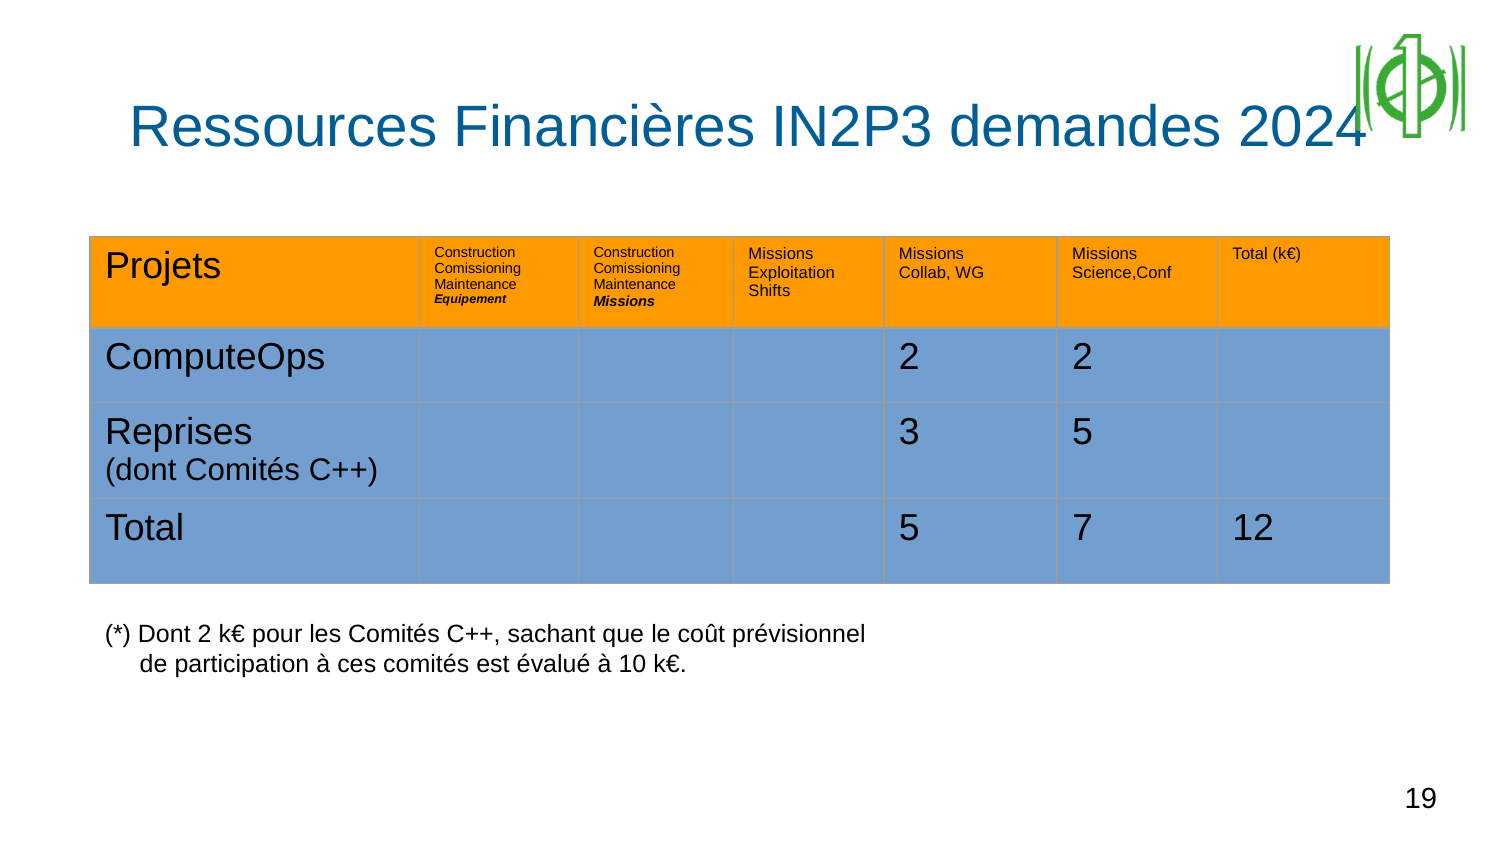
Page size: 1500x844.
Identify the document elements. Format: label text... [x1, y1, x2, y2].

table_header Total (k€) [1218, 237, 1389, 327]
table_cell 12 [1218, 499, 1389, 583]
table_cell Reprises (dont Comités C++) [91, 403, 419, 498]
table_cell ComputeOps [91, 329, 419, 402]
table_cell 7 [1058, 499, 1217, 583]
table_cell [579, 329, 733, 402]
table_cell [420, 329, 578, 402]
picture [1356, 34, 1465, 138]
table_header Projets [91, 237, 419, 327]
table_cell 2 [1058, 329, 1217, 402]
text_box Ressources Financières IN2P3 demandes 2024 [51, 72, 1448, 166]
table_cell 5 [1058, 403, 1217, 498]
table_cell [420, 403, 578, 498]
table_cell [1218, 403, 1389, 498]
table_cell [734, 329, 883, 402]
table_header Construction Comissioning Maintenance Equipement [420, 237, 578, 327]
text_box (*) Dont 2 k€ pour les Comités C++, sachant que le coût prévisionnel de participation à ces comités est évalué à 10 k€. [89, 610, 914, 671]
table_cell [420, 499, 578, 583]
text_box <number> [1389, 764, 1479, 829]
table_header Missions Collab, WG [885, 237, 1056, 327]
table_cell 5 [885, 499, 1056, 583]
table_cell Total [91, 499, 419, 583]
table_cell 3 [885, 403, 1056, 498]
table_cell 2 [885, 329, 1056, 402]
table_cell [734, 403, 883, 498]
table_header Missions Science,Conf [1058, 237, 1217, 327]
table_cell [1218, 329, 1389, 402]
table_cell [734, 499, 883, 583]
table_cell [579, 403, 733, 498]
table_header Missions Exploitation Shifts [734, 237, 883, 327]
table_header Construction Comissioning Maintenance Missions [579, 237, 733, 327]
table_cell [579, 499, 733, 583]
